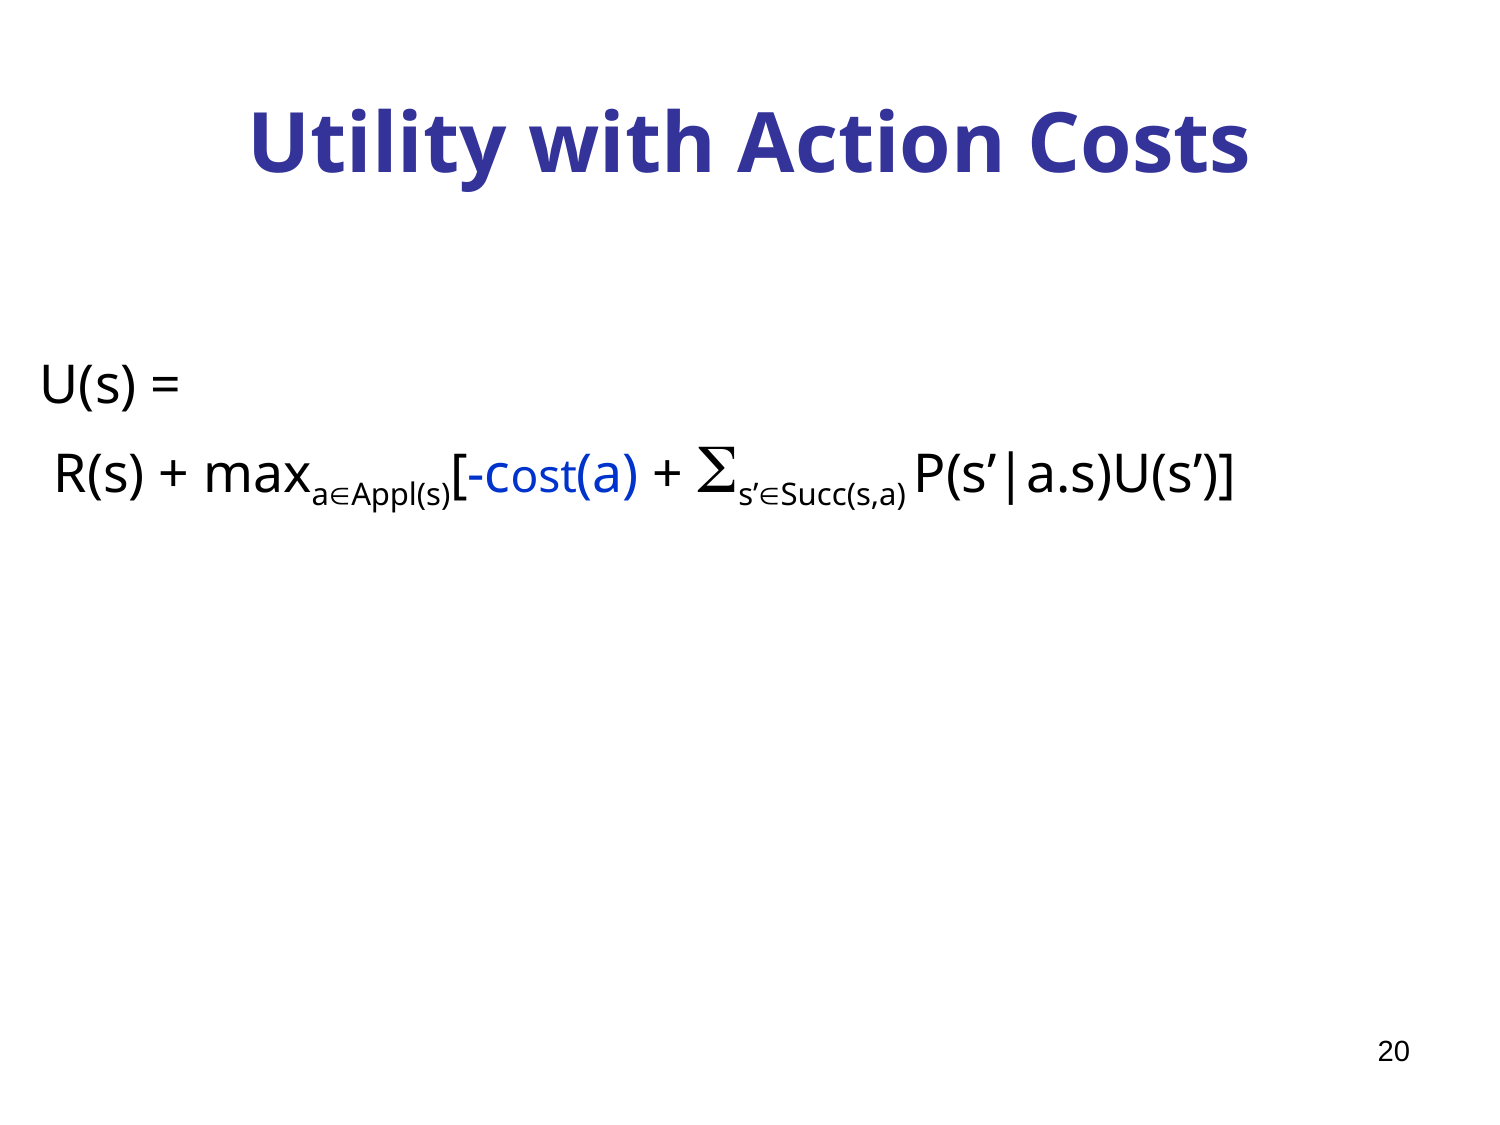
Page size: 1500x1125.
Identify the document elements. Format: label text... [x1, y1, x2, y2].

title Utility with Action Costs [75, 45, 1426, 233]
list U(s) = R(s) + maxaAppl(s)[-cost(a) + s’Succ(s,a) P(s’|a.s)U(s’)] [24, 349, 1463, 588]
text_box <number> [1074, 1024, 1426, 1103]
